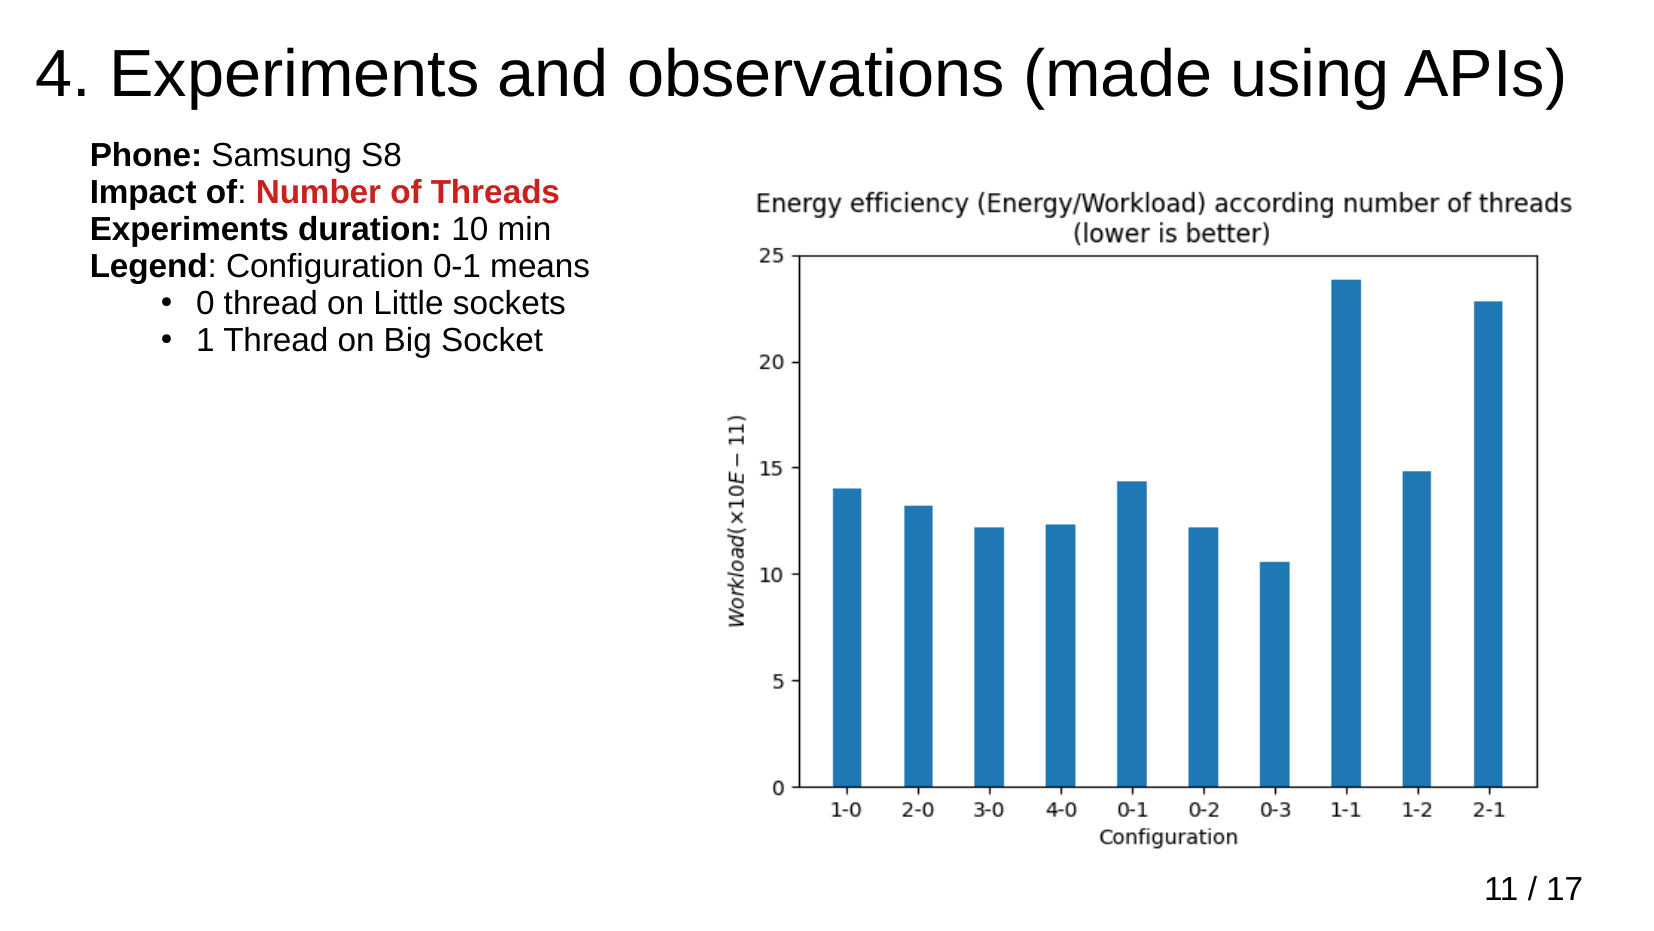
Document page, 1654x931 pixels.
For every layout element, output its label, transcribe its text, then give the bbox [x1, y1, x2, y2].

title 4. Experiments and observations (made using APIs) [35, 0, 1629, 148]
text_box Phone: Samsung S8 Impact of: Number of Threads Experiments duration: 10 min Legend: Configuration 0-1 means 0 thread on Little sockets 1 Thread on Big Socket [75, 148, 638, 367]
picture [680, 172, 1632, 863]
text_box 11 / 17 [1469, 862, 1654, 931]
